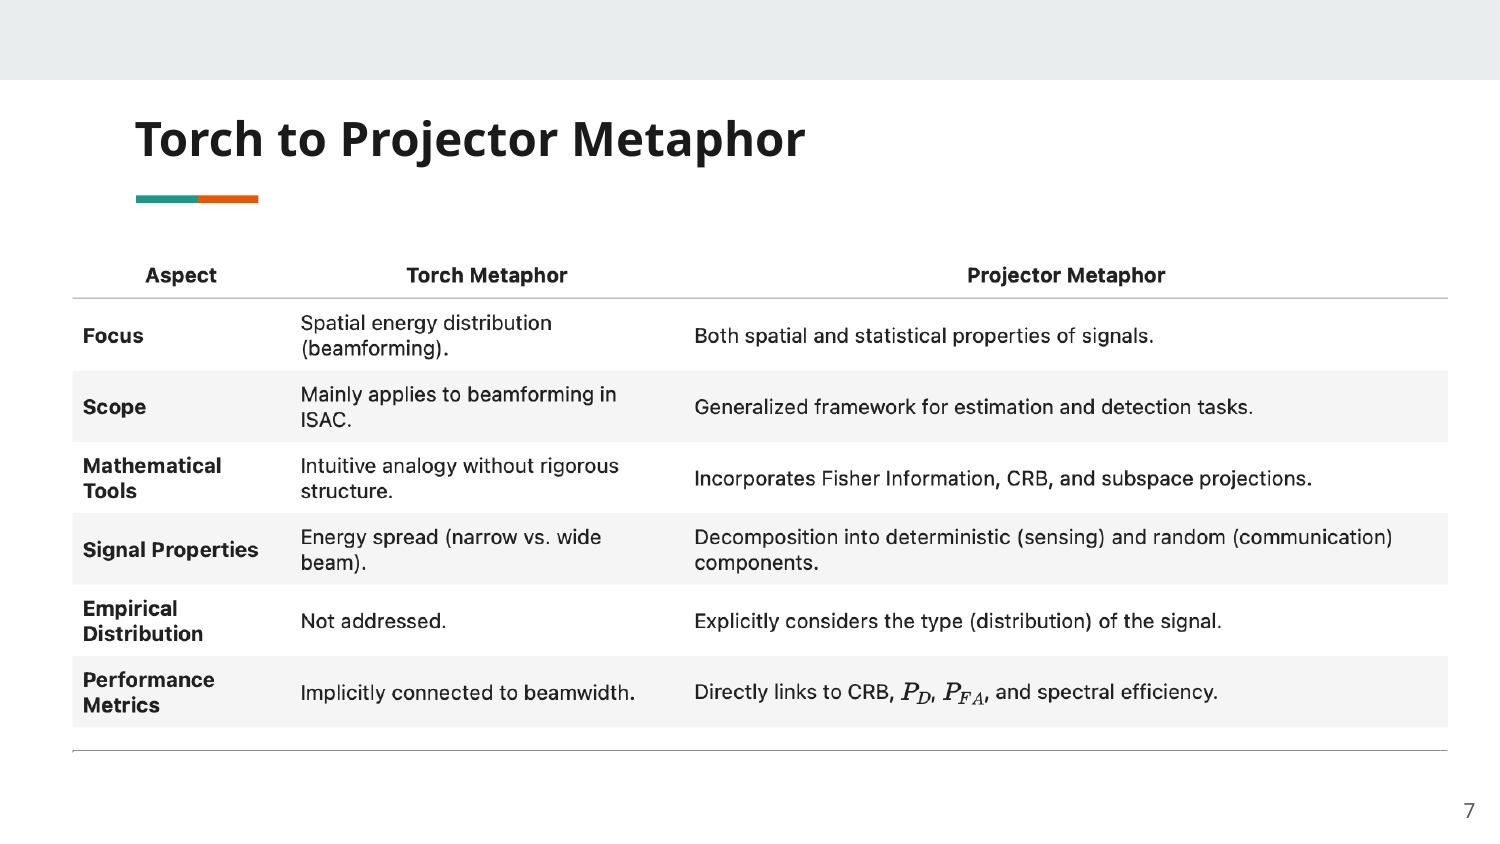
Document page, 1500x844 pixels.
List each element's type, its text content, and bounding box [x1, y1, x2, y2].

slide_number <number> [1400, 779, 1491, 844]
title Torch to Projector Metaphor [119, 93, 1381, 182]
picture [42, 244, 1467, 766]
